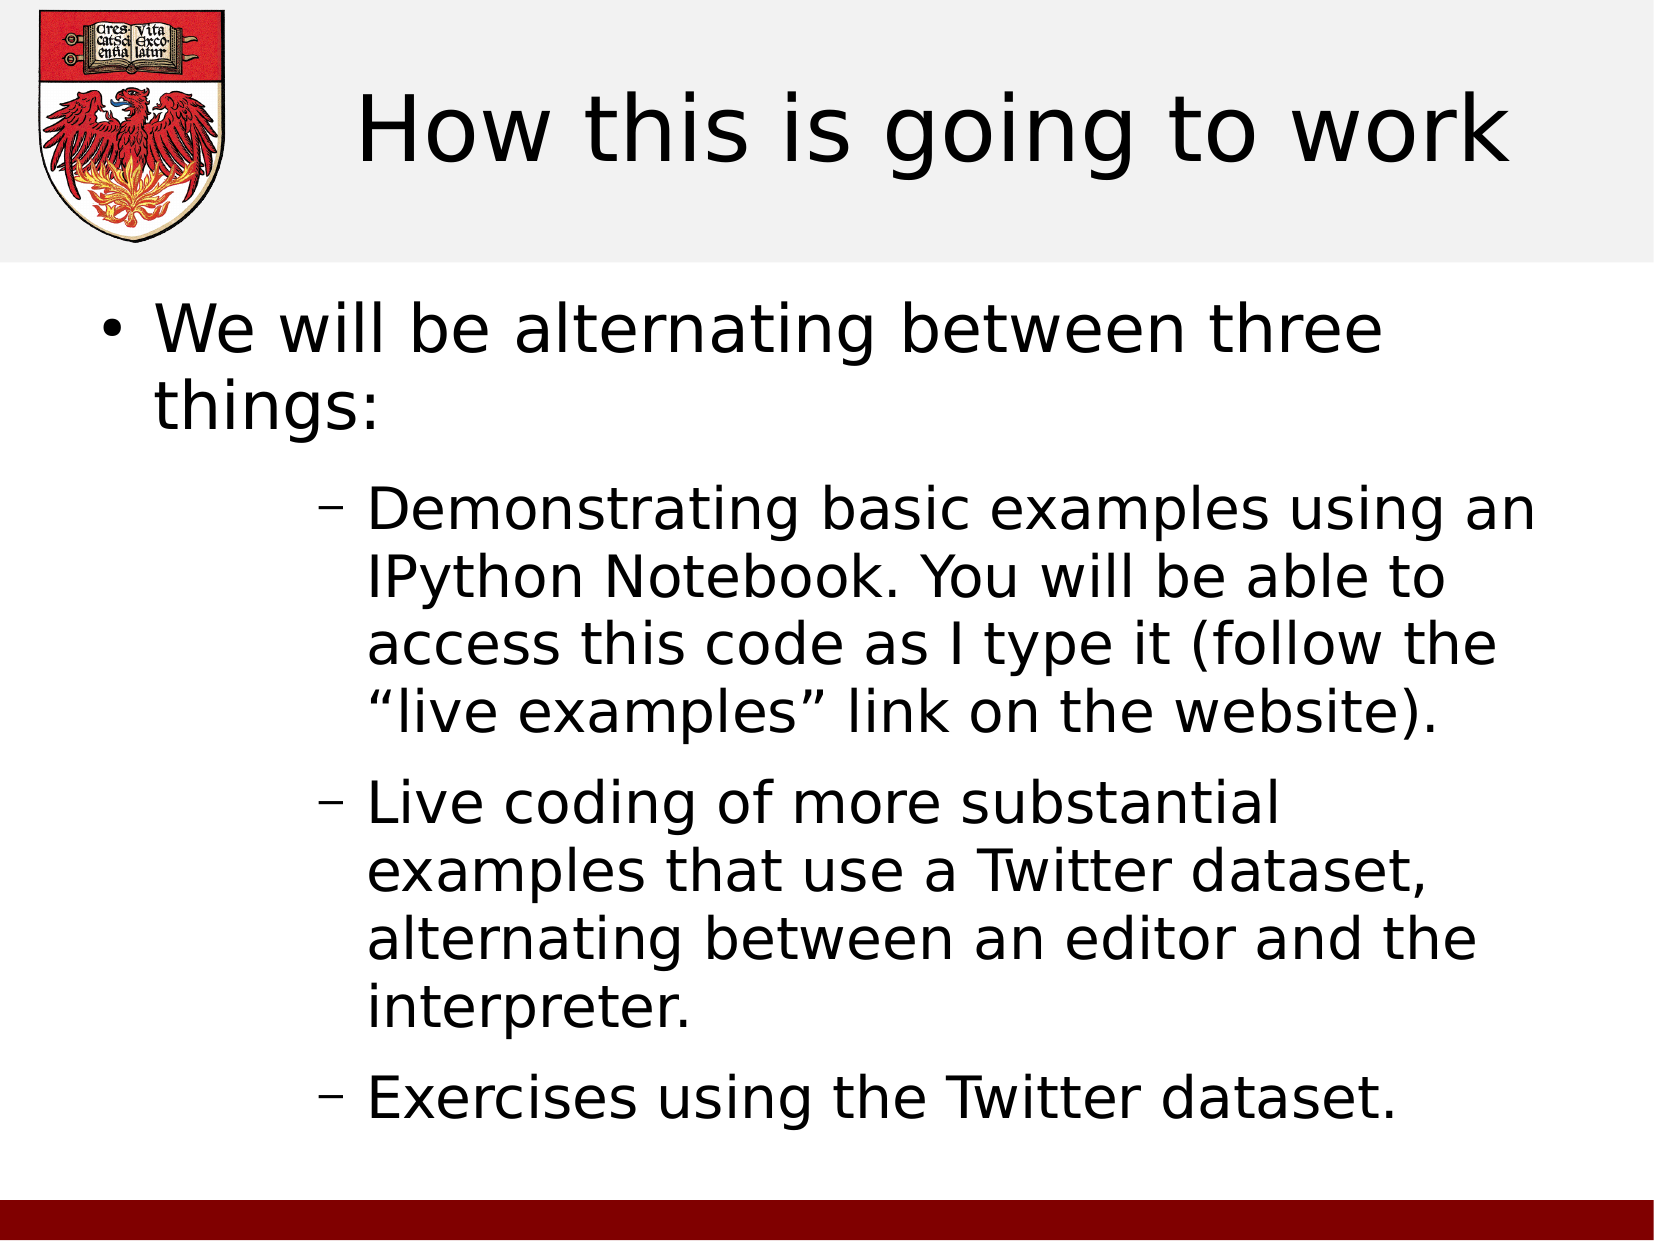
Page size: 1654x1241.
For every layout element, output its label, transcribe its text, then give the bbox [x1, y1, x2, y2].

list We will be alternating between three things: Demonstrating basic examples using an IPython Notebook. You will be able to access this code as I type it (follow the “live examples” link on the website). Live coding of more substantial examples that use a Twitter dataset, alternating between an editor and the interpreter. Exercises using the Twitter dataset. [82, 290, 1571, 1135]
picture [37, 9, 226, 244]
title How this is going to work [298, 25, 1570, 233]
